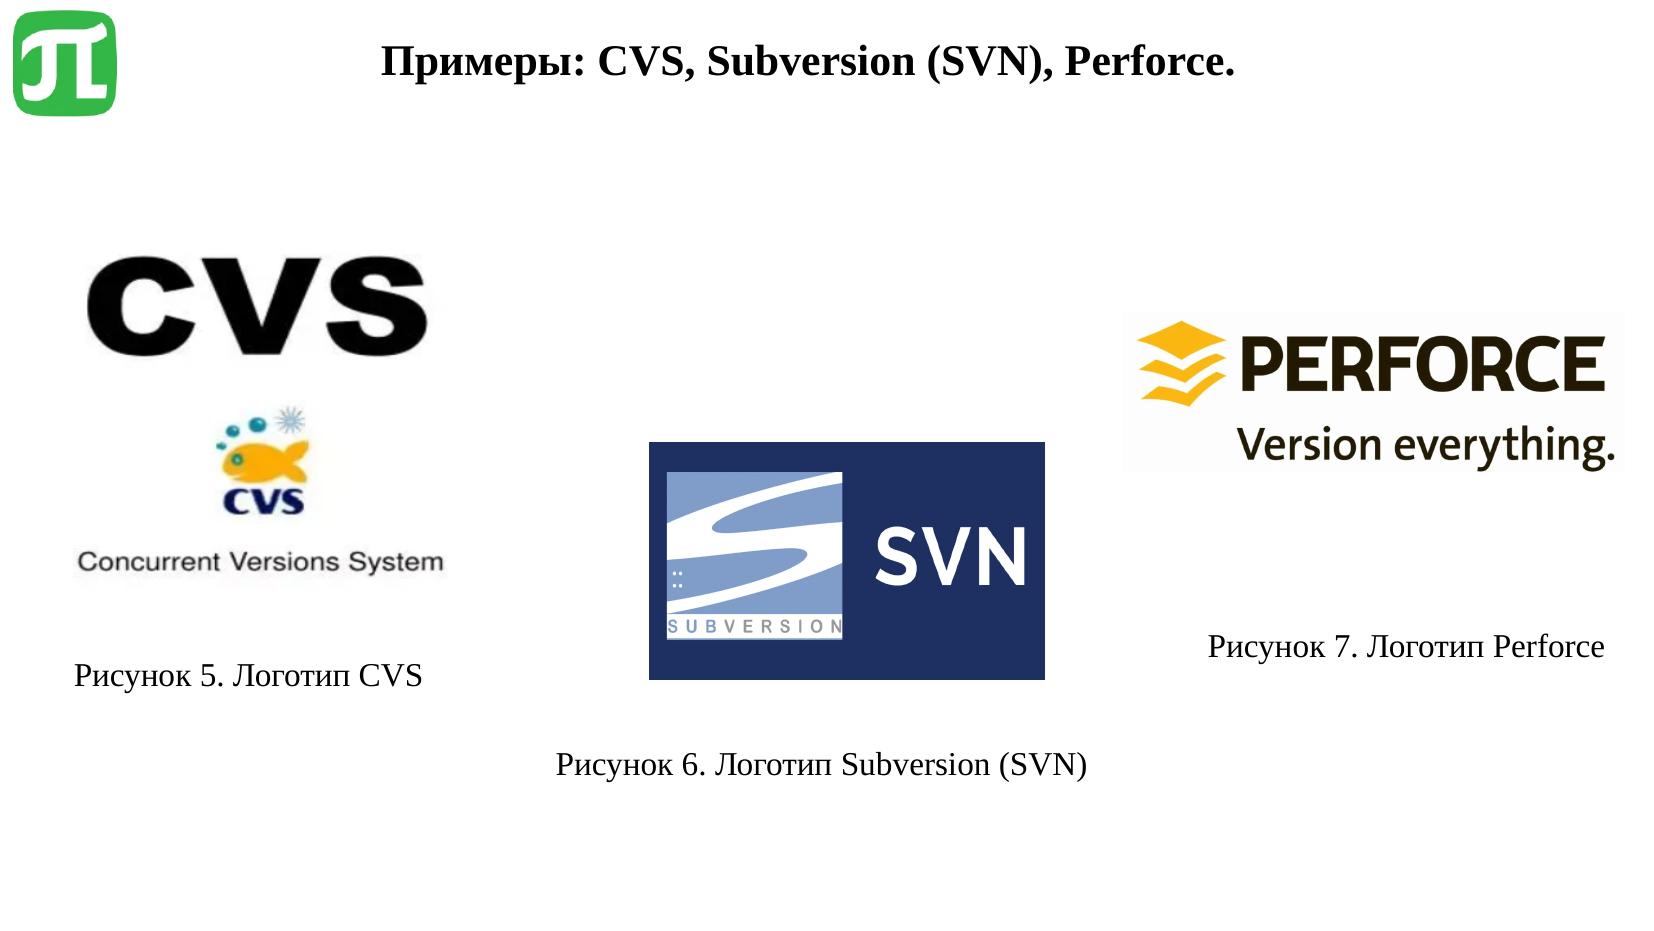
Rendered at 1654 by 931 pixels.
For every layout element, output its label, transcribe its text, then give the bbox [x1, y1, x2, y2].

text_box Рисунок 6. Логотип Subversion (SVN) [540, 738, 1123, 798]
picture [1122, 311, 1625, 473]
text_box Рисунок 5. Логотип CVS [59, 649, 473, 749]
picture [649, 442, 1045, 680]
picture [59, 233, 473, 591]
text_box Примеры: CVS, Subversion (SVN), Perforce. [295, 29, 1654, 119]
text_box Рисунок 7. Логотип Perforce [1122, 620, 1654, 672]
picture [13, 10, 119, 119]
